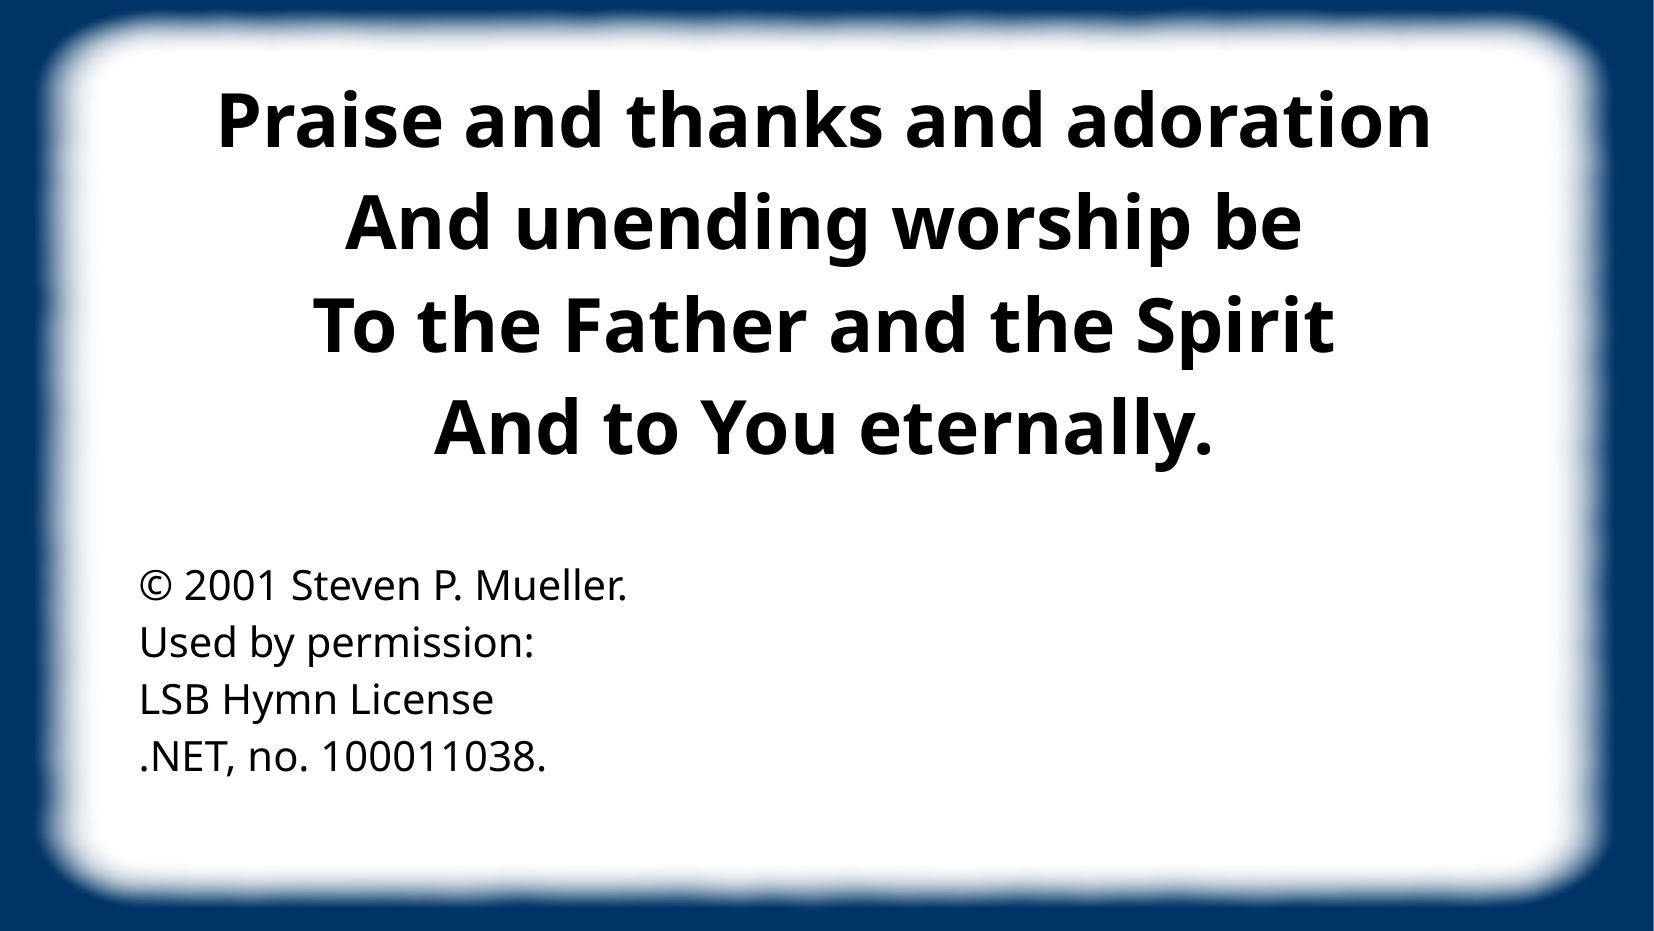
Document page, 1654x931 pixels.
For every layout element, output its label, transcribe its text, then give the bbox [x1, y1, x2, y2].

picture [0, 0, 1654, 931]
text_box Praise and thanks and adoration And unending worship be To the Father and the Spirit And to You eternally. © 2001 Steven P. Mueller. Used by permission: LSB Hymn License .NET, no. 100011038. [105, 60, 1546, 813]
